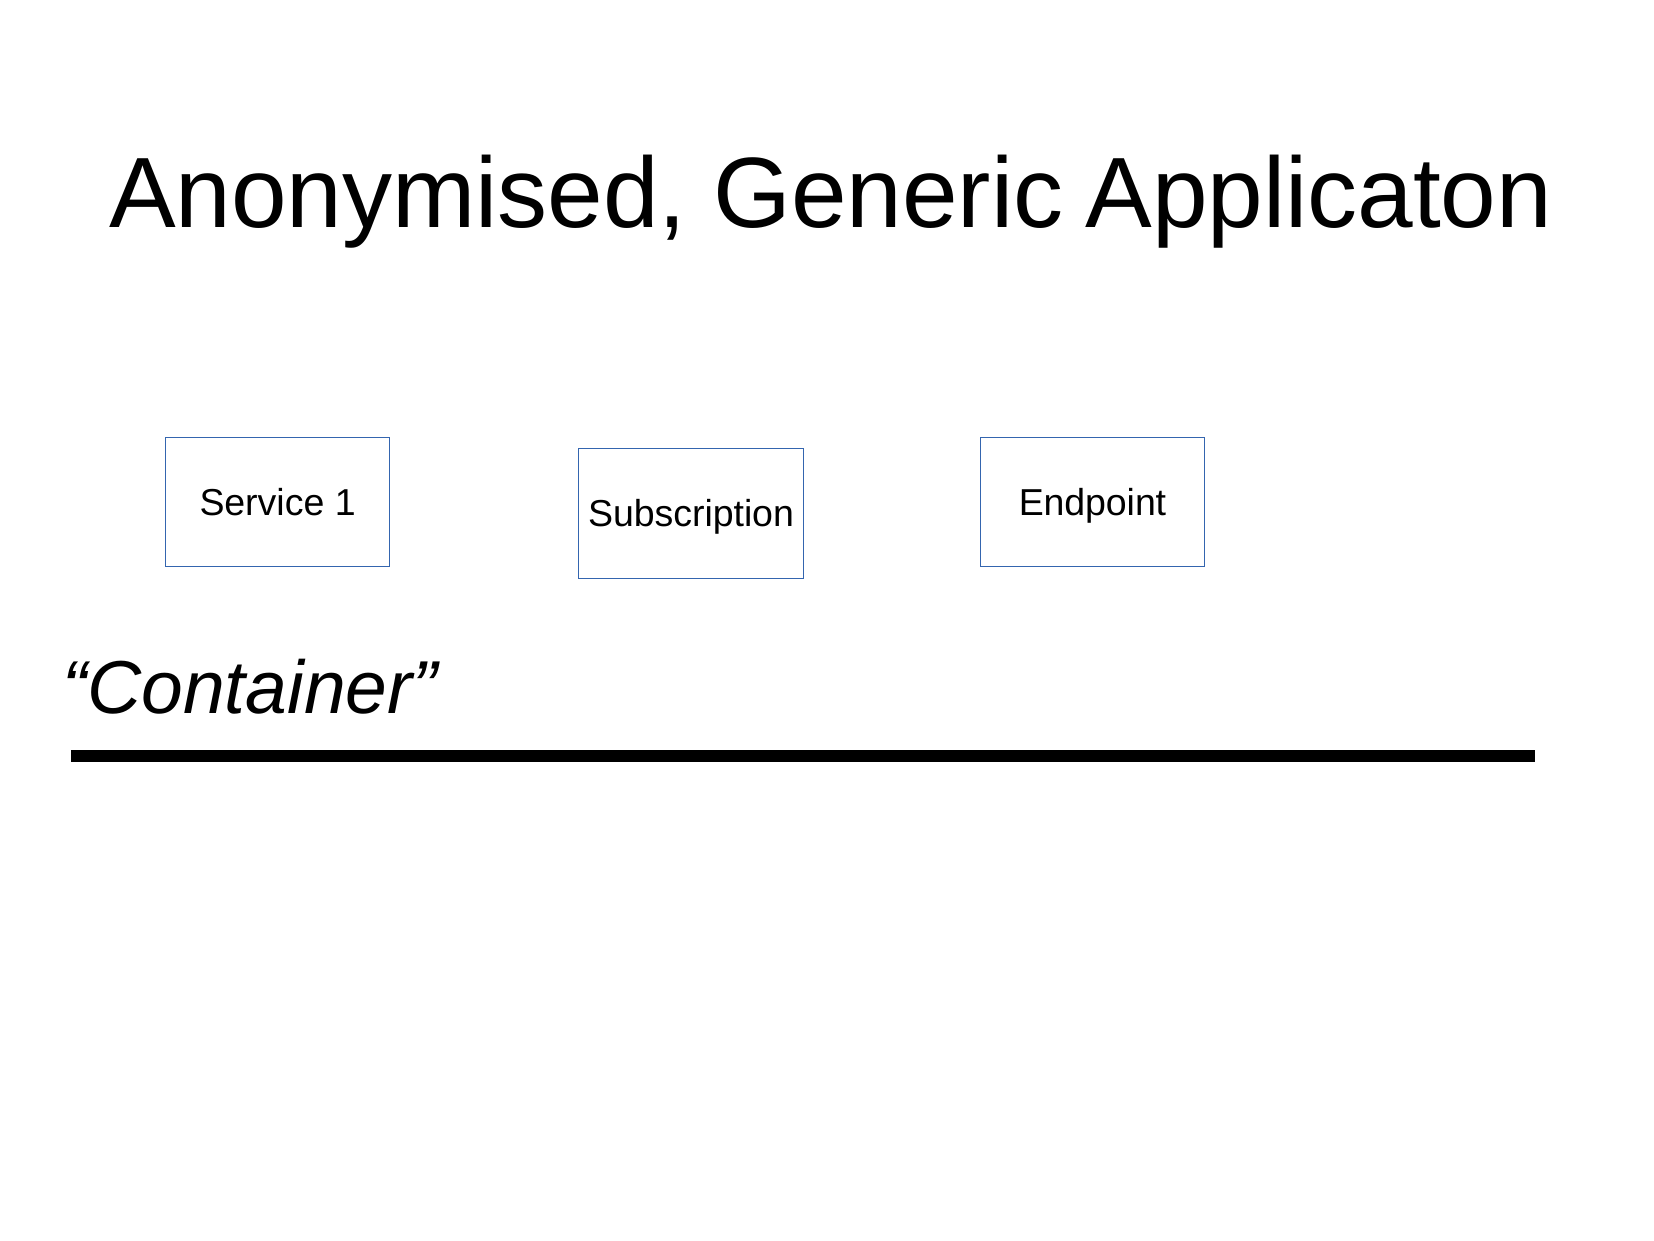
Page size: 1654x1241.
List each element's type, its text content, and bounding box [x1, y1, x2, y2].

text_box Endpoint [980, 437, 1205, 567]
text_box “Container” [47, 637, 453, 737]
text_box Anonymised, Generic Applicaton [94, 129, 1568, 257]
text_box Service 1 [165, 437, 390, 567]
text_box Subscription [578, 448, 804, 579]
